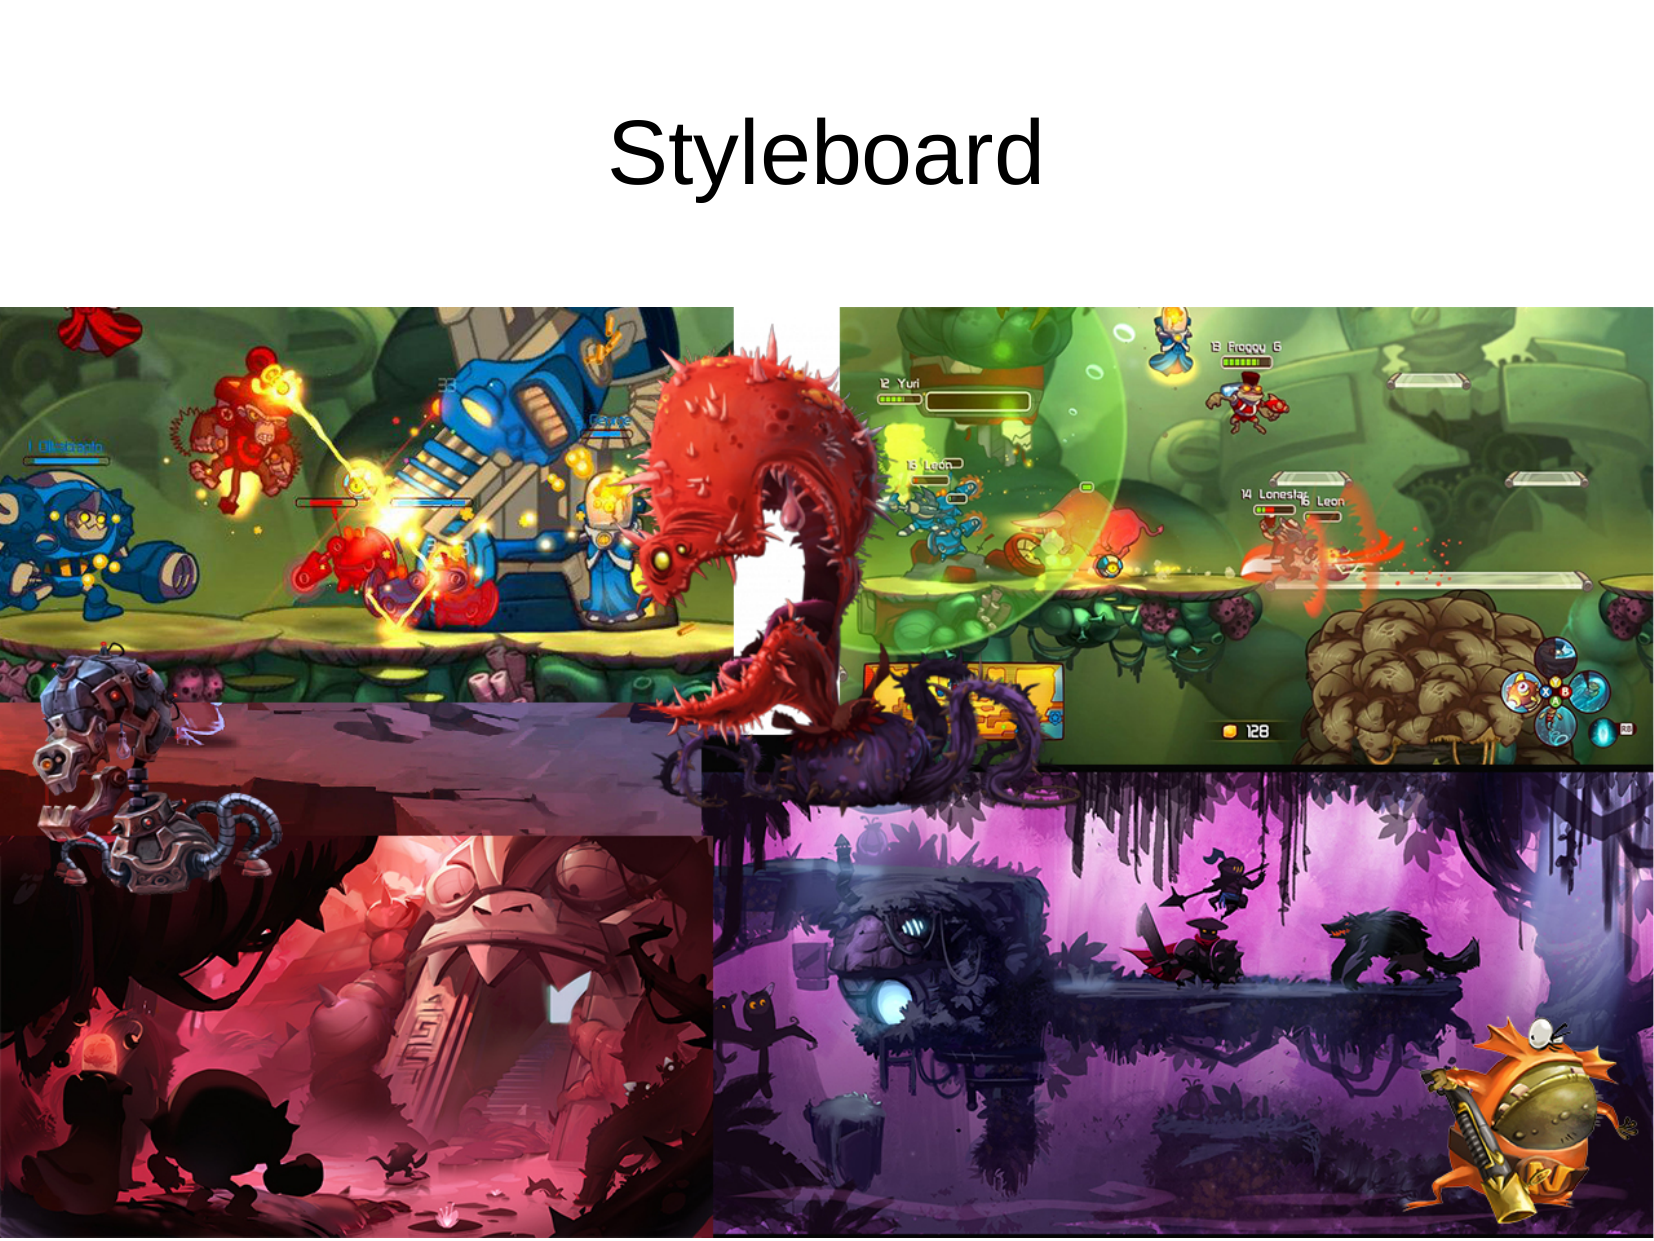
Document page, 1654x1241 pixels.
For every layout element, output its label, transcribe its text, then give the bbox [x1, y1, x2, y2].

picture [0, 307, 1654, 1238]
title Styleboard [82, 49, 1571, 257]
